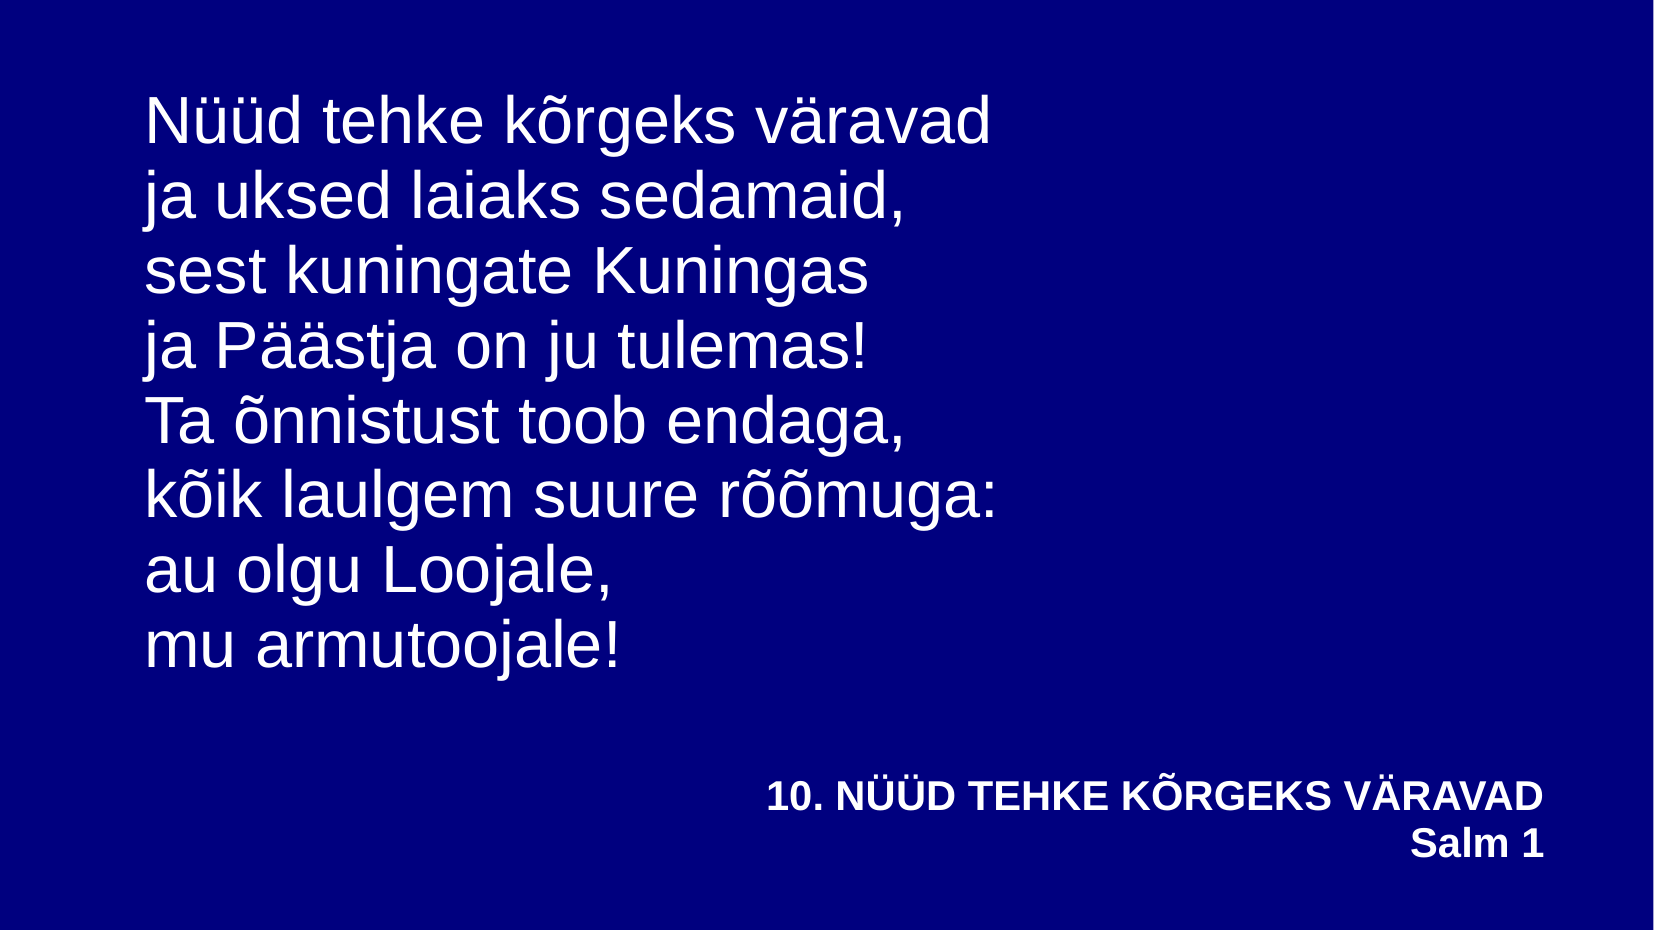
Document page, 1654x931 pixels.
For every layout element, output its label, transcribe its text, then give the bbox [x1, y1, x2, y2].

text_box 10. NÜÜD TEHKE KÕRGEKS VÄRAVAD Salm 1 [141, 765, 1560, 920]
text_box Nüüd tehke kõrgeks väravad ja uksed laiaks sedamaid, sest kuningate Kuningas ja Päästja on ju tulemas! Ta õnnistust toob endaga, kõik laulgem suure rõõmuga: au olgu Loojale, mu armutoojale! [129, 76, 1530, 856]
